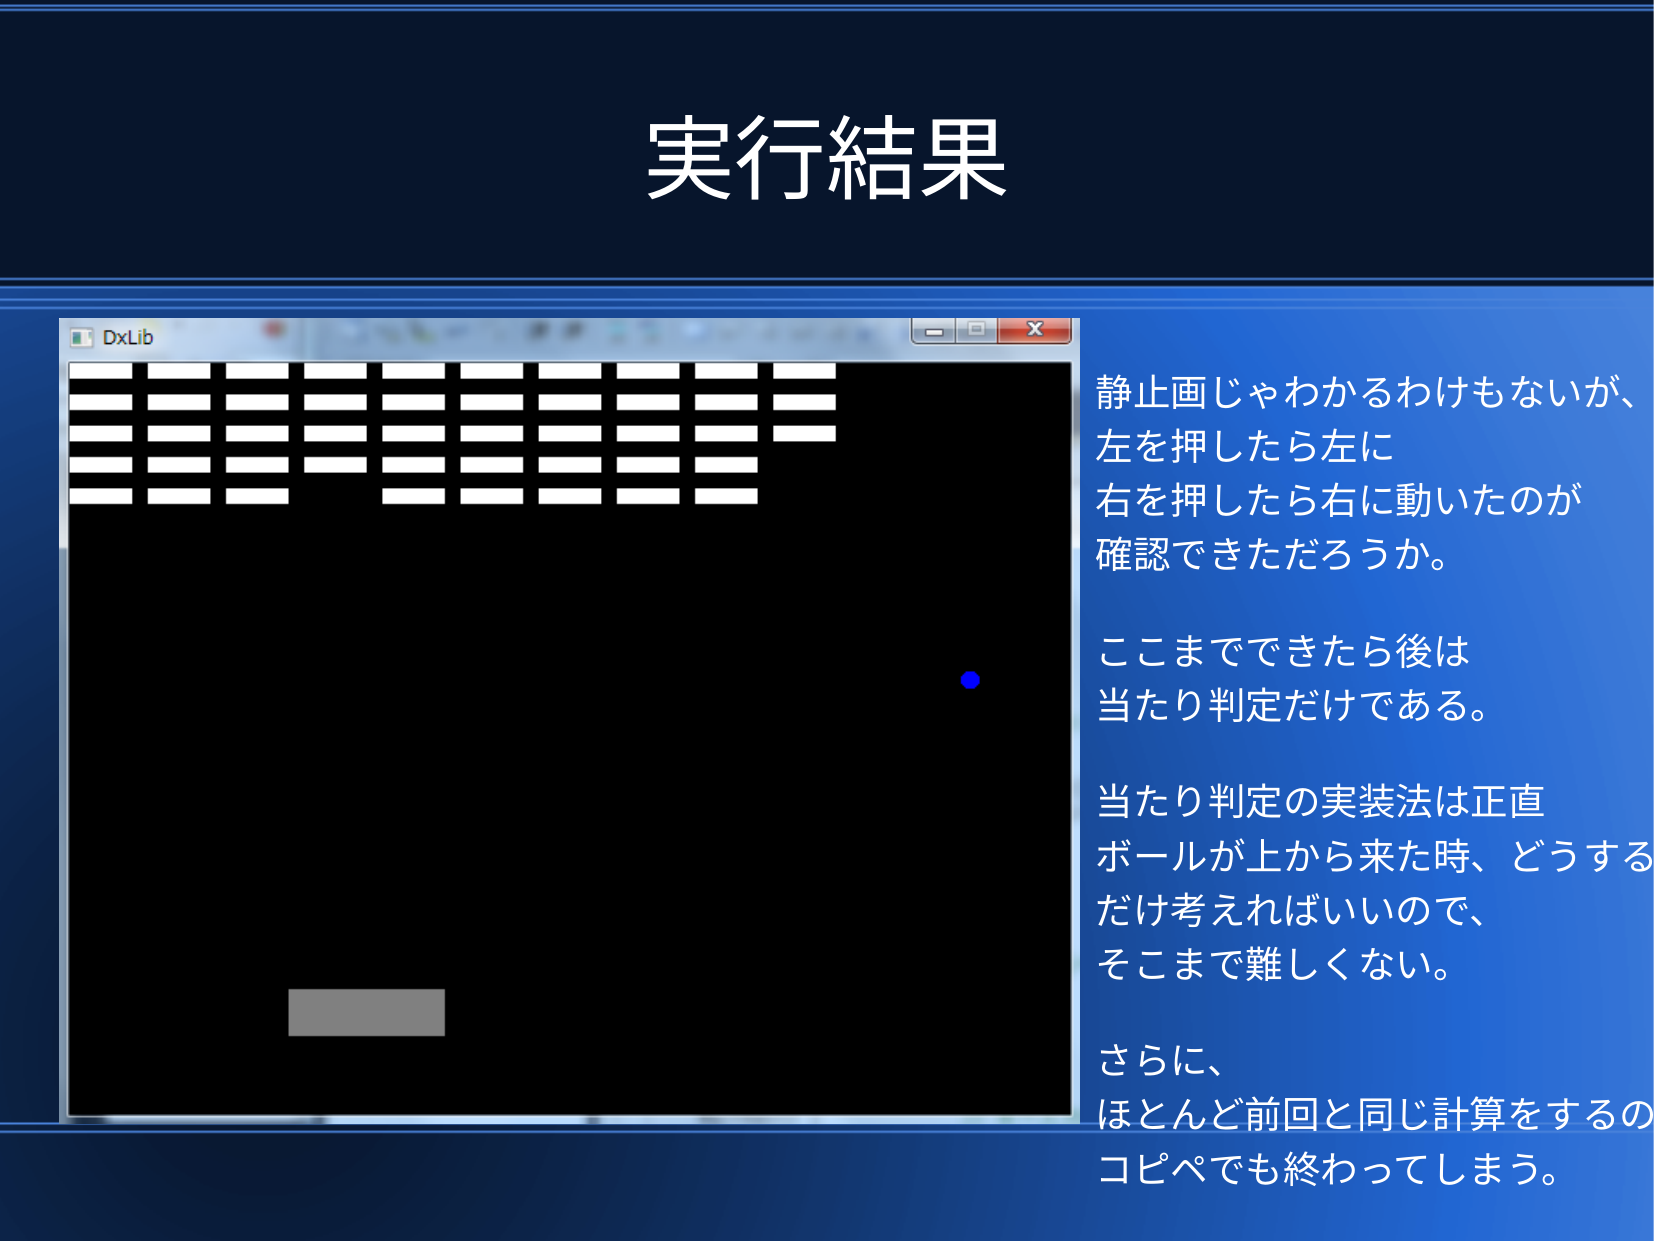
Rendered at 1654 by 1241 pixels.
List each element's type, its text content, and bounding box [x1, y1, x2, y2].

text_box 静止画じゃわかるわけもないが、 左を押したら左に 右を押したら右に動いたのが 確認できただろうか。 ここまでできたら後は 当たり判定だけである。 当たり判定の実装法は正直 ボールが上から来た時、どうするか。 だけ考えればいいので、 そこまで難しくない。 さらに、 ほとんど前回と同じ計算をするので、 コピペでも終わってしまう。 相変わらずボールの速度を 変更するので、 Ball_obj::Calc()関数を編集する。 [1081, 355, 1654, 1125]
title 実行結果 [82, 49, 1571, 257]
picture [0, 0, 1654, 1241]
